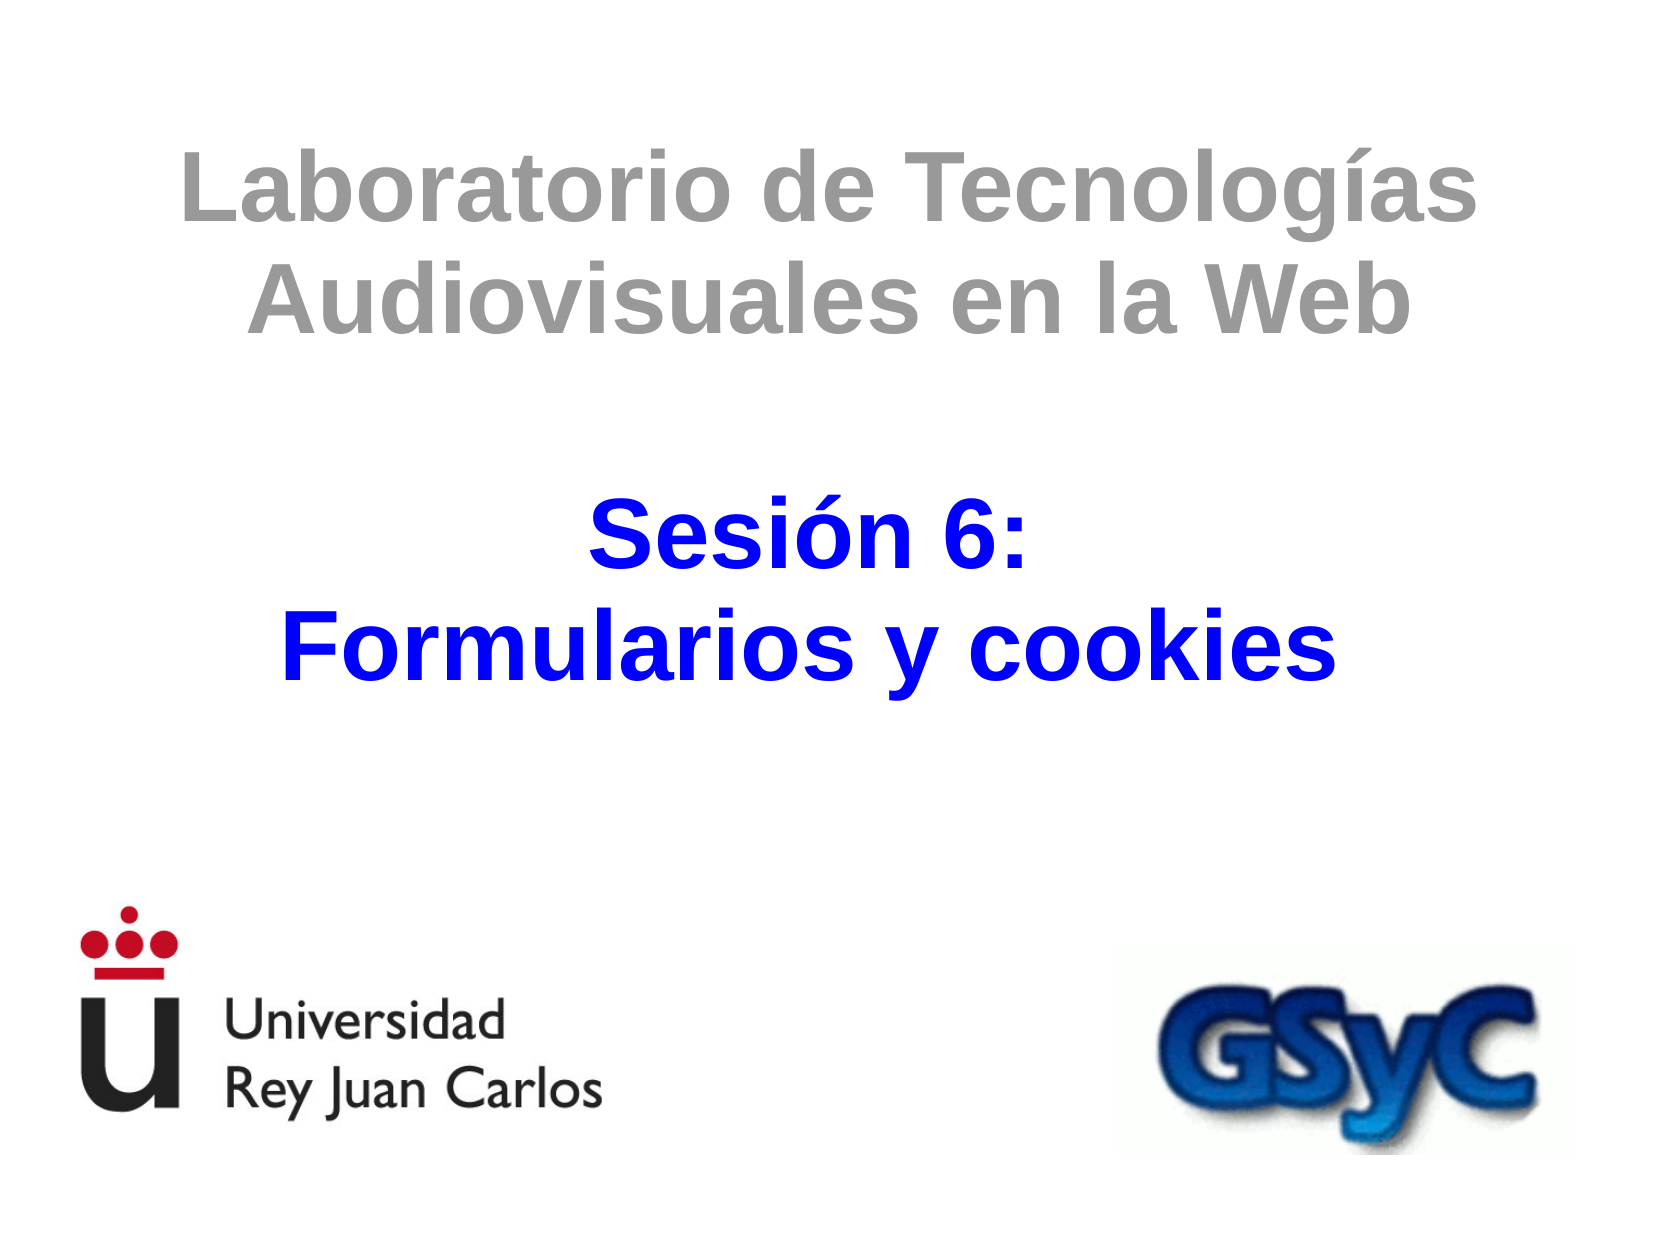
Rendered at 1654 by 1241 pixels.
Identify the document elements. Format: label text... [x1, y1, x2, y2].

picture [46, 884, 631, 1141]
title Laboratorio de Tecnologías Audiovisuales en la Web [144, 75, 1516, 411]
picture [1118, 944, 1576, 1156]
title Sesión 6: Formularios y cookies [135, 422, 1486, 758]
